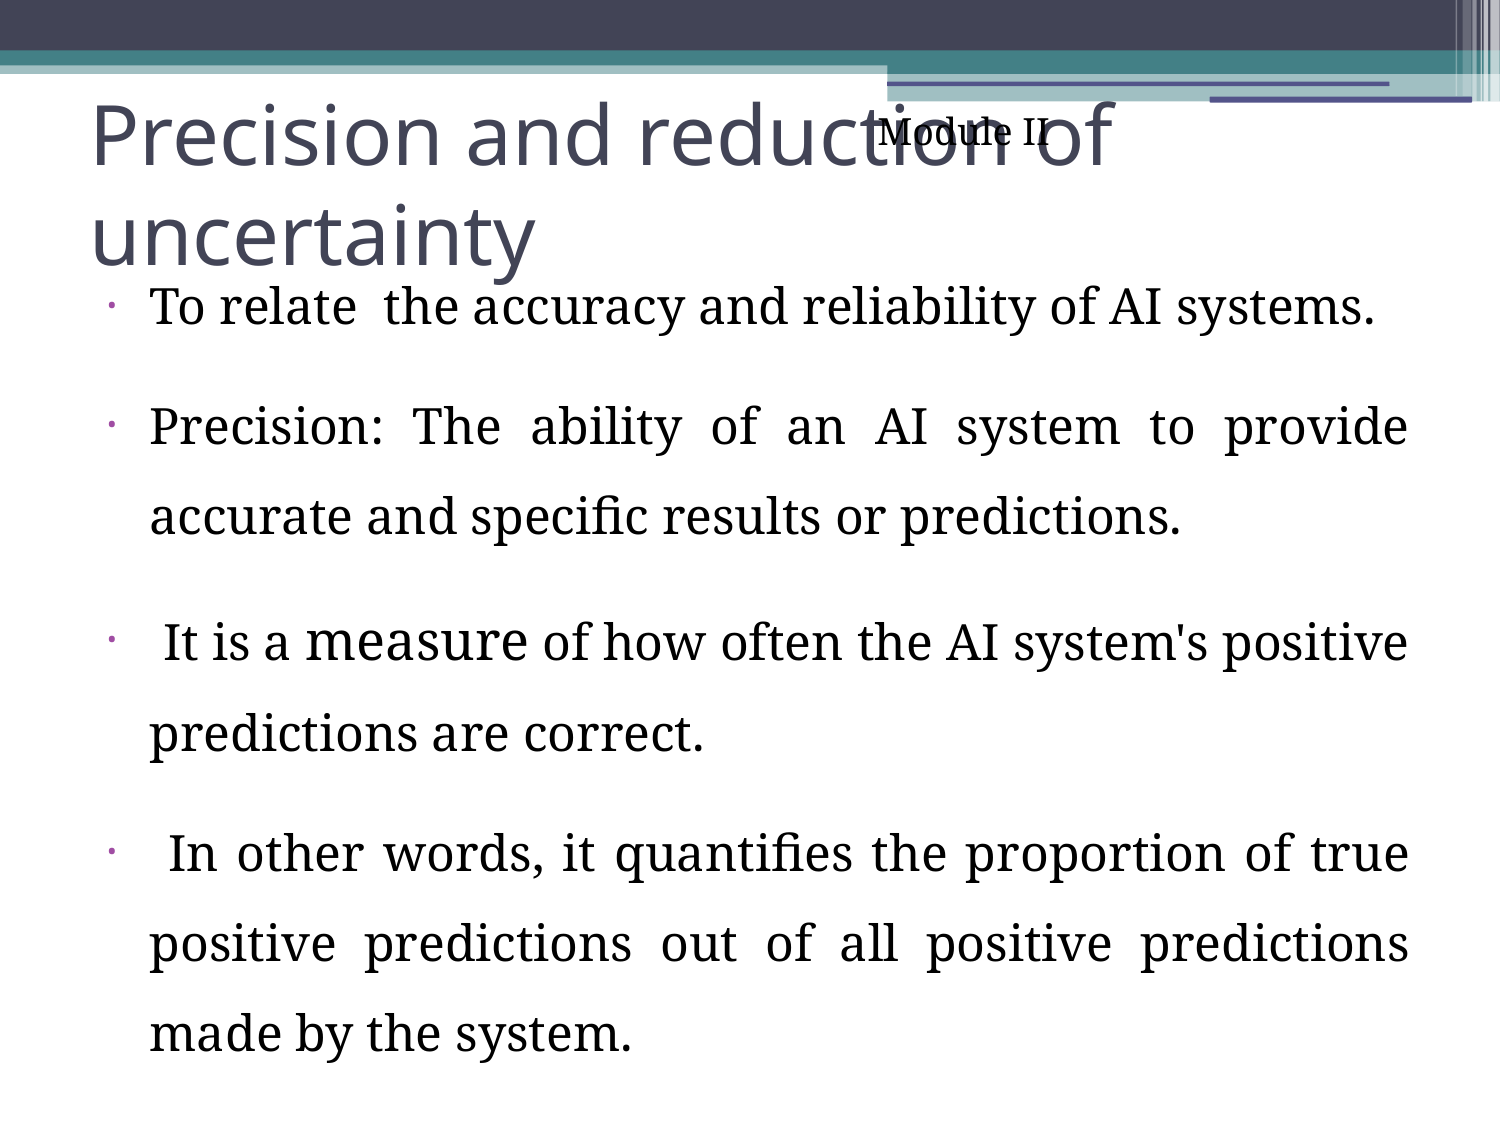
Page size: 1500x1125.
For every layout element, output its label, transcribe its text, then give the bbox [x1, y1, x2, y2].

title Precision and reduction of uncertainty [75, 75, 1425, 237]
list To relate the accuracy and reliability of AI systems. Precision: The ability of an AI system to provide accurate and specific results or predictions. It is a measure of how often the AI system's positive predictions are correct. In other words, it quantifies the proportion of true positive predictions out of all positive predictions made by the system. Precision is typically calculated using the following formula: Precision = True Positives / (True Positives + False Positives) [75, 237, 1425, 1079]
footer Module II [862, 100, 1080, 176]
